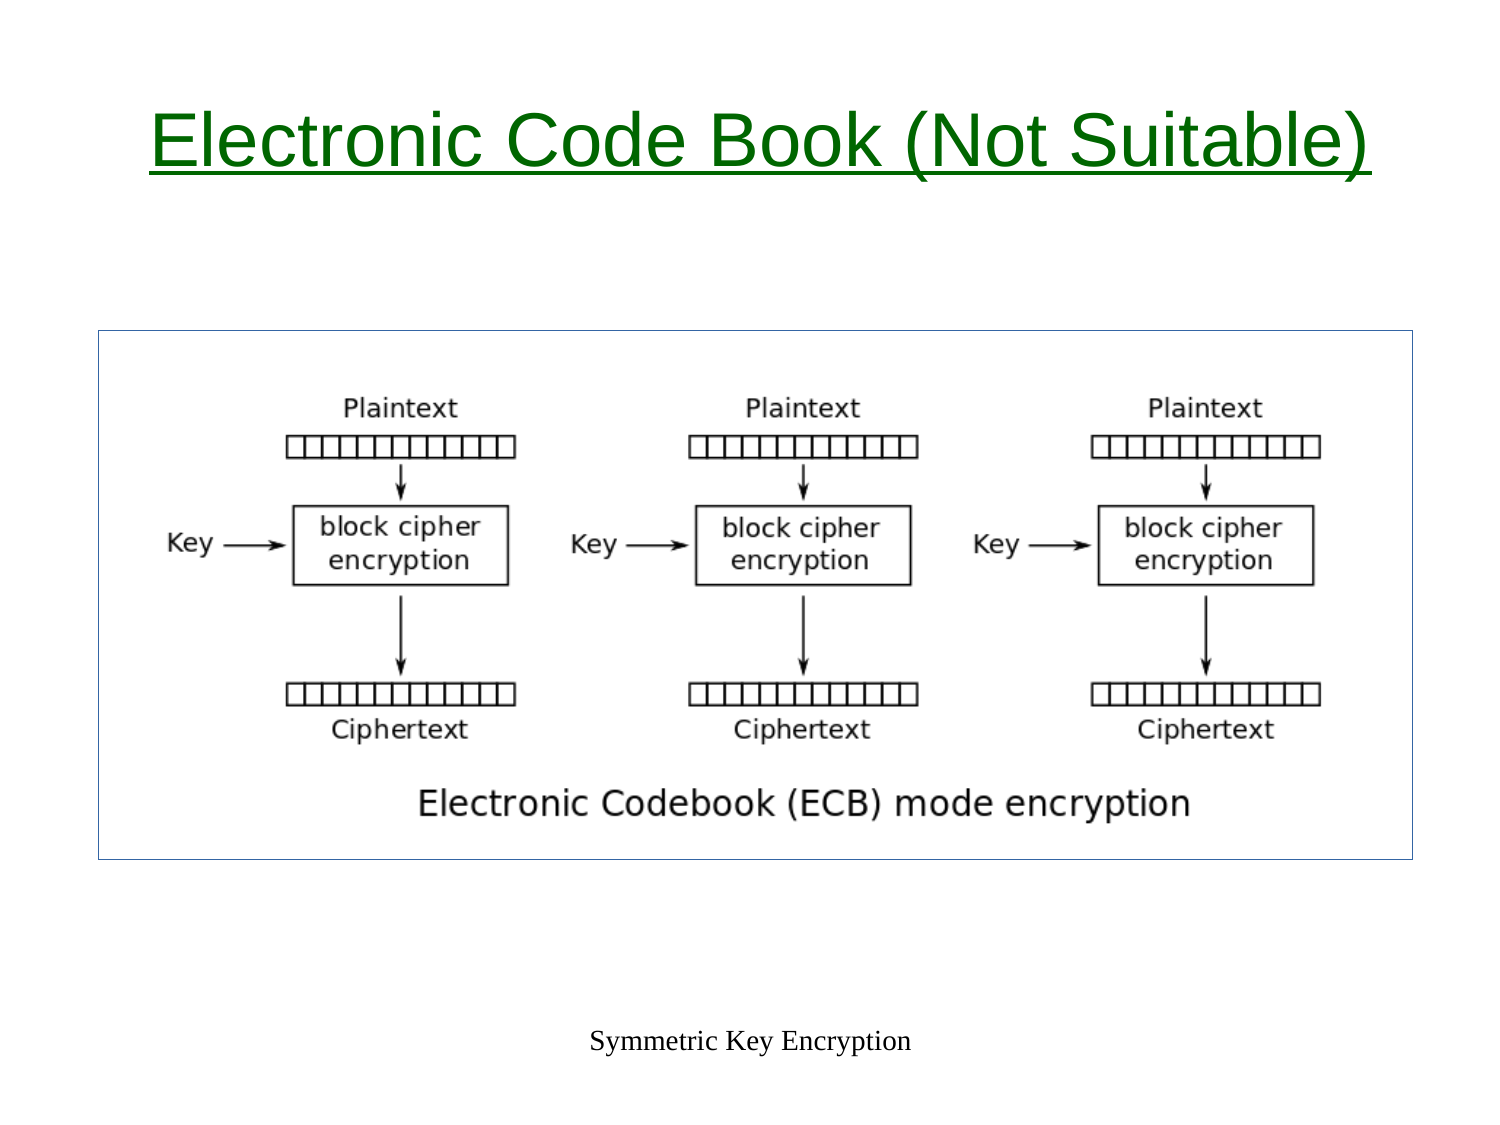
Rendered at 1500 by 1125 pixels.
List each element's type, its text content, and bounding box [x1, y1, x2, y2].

title Electronic Code Book (Not Suitable) [75, 44, 1447, 236]
picture [98, 330, 1413, 860]
